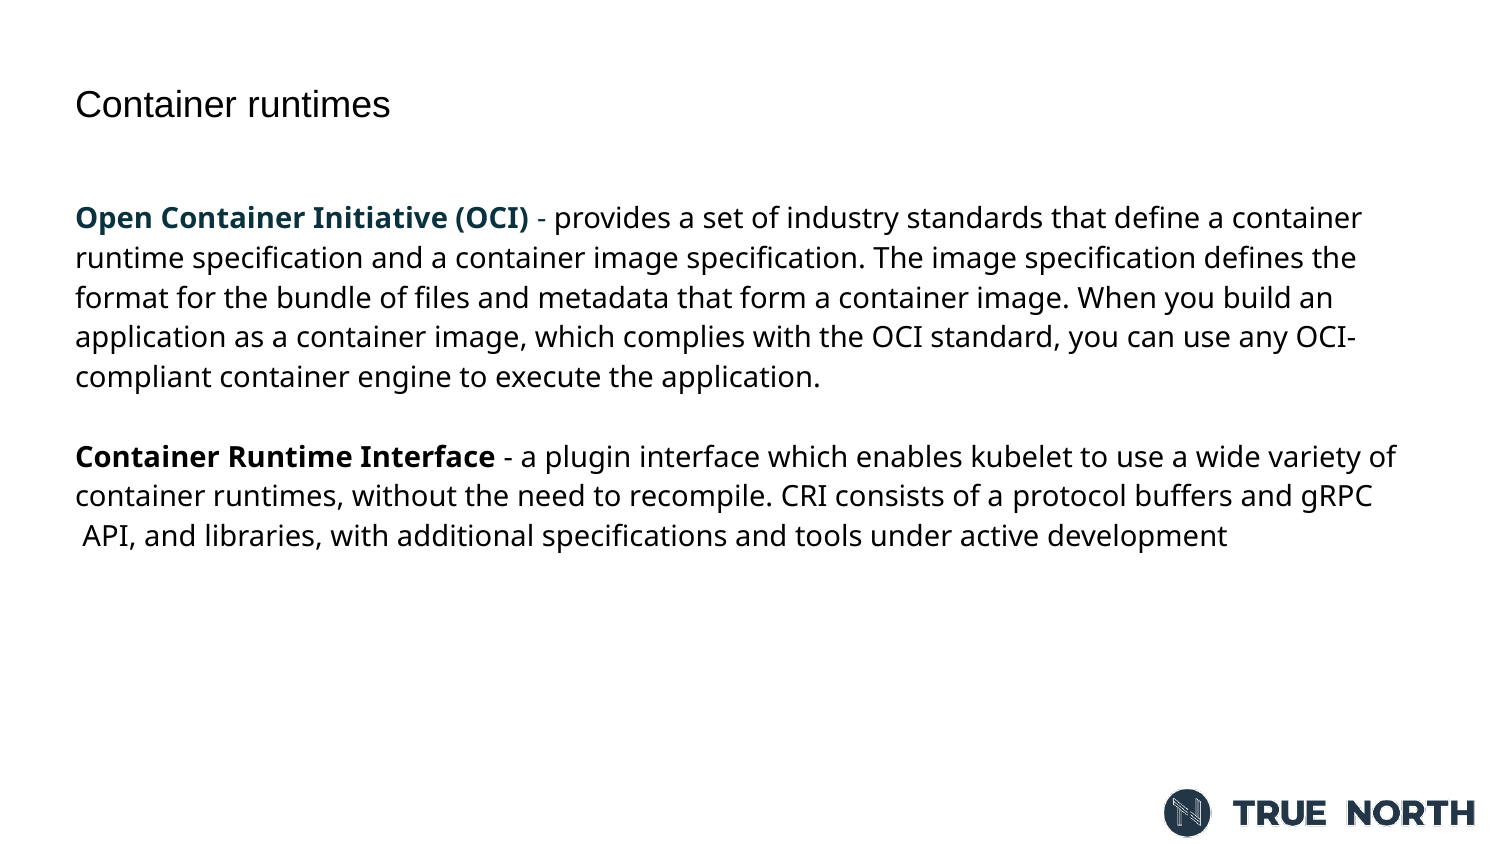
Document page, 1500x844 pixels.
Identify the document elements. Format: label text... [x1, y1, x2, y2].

picture [1162, 787, 1475, 838]
title Container runtimes [75, 33, 1425, 175]
list Open Container Initiative (OCI) - provides a set of industry standards that define a container runtime specification and a container image specification. The image specification defines the format for the bundle of files and metadata that form a container image. When you build an application as a container image, which complies with the OCI standard, you can use any OCI-compliant container engine to execute the application. Container Runtime Interface - a plugin interface which enables kubelet to use a wide variety of container runtimes, without the need to recompile. CRI consists of a protocol buffers and gRPC API, and libraries, with additional specifications and tools under active development [75, 197, 1426, 687]
